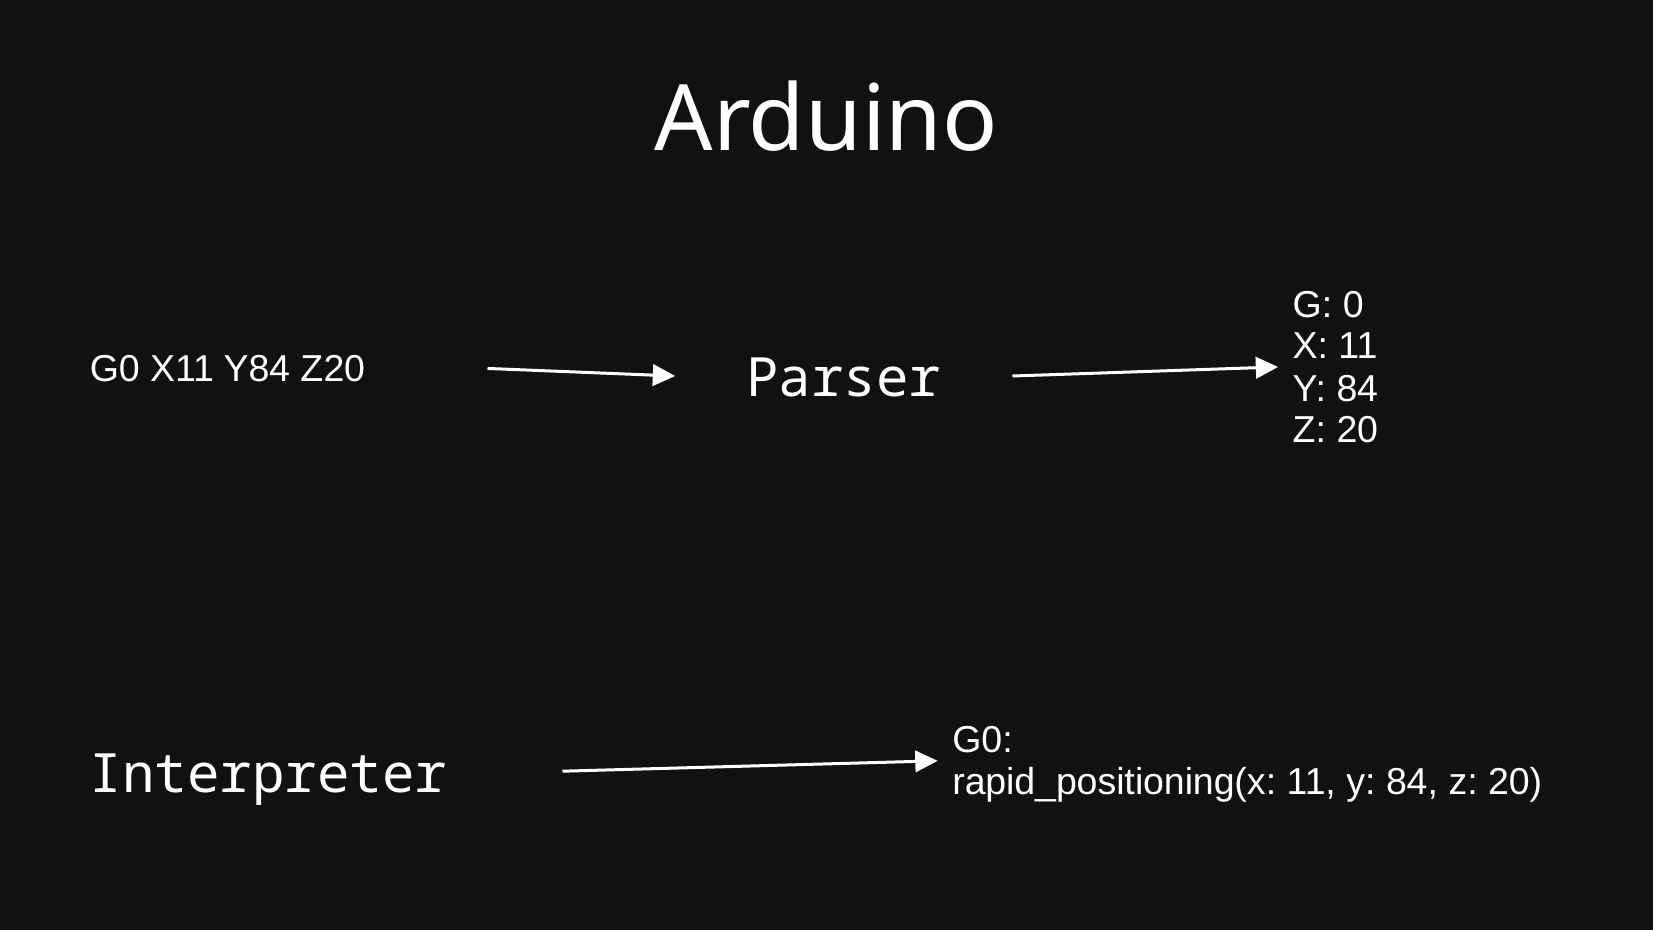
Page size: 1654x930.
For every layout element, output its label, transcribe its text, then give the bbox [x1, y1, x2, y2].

title Arduino [82, 37, 1571, 193]
text_box Parser [675, 331, 1013, 401]
text_box G0 X11 Y84 Z20 [75, 340, 488, 397]
text_box G0: rapid_positioning(x: 11, y: 84, z: 20) [937, 711, 1576, 811]
text_box G: 0 X: 11 Y: 84 Z: 20 [1278, 275, 1426, 459]
text_box Interpreter [75, 726, 563, 796]
